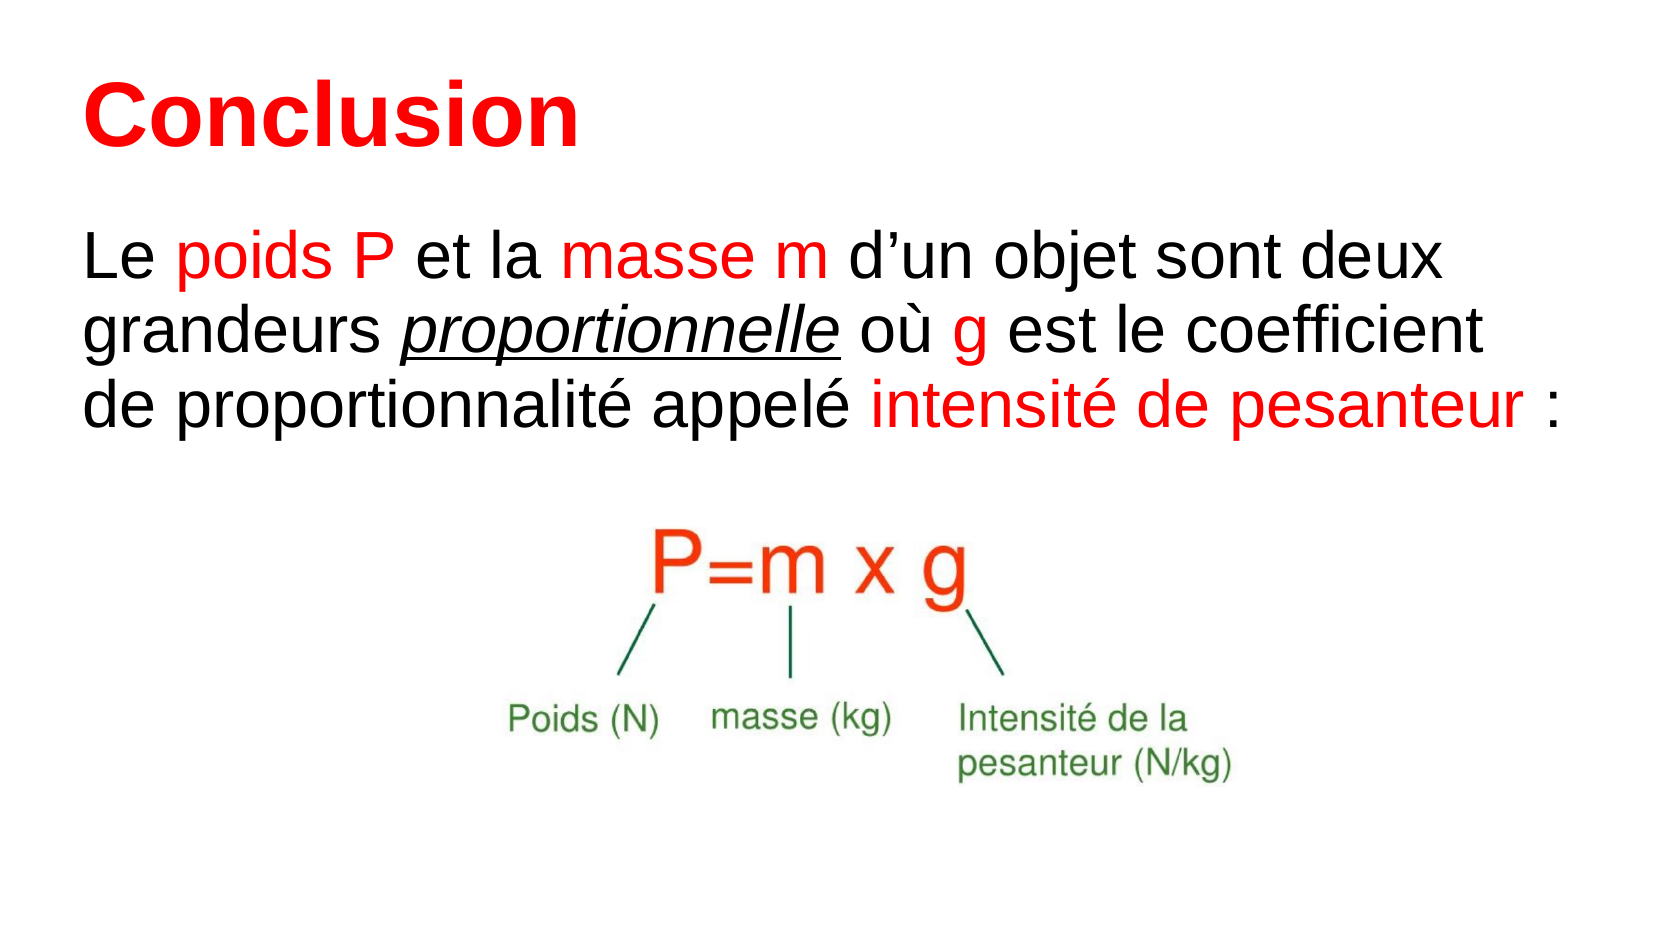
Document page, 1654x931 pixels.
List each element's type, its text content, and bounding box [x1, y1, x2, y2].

picture [501, 524, 1238, 787]
list Le poids P et la masse m d’un objet sont deux grandeurs proportionnelle où g est le coefficient de proportionnalité appelé intensité de pesanteur : [82, 217, 1571, 751]
title Conclusion [82, 37, 1571, 193]
